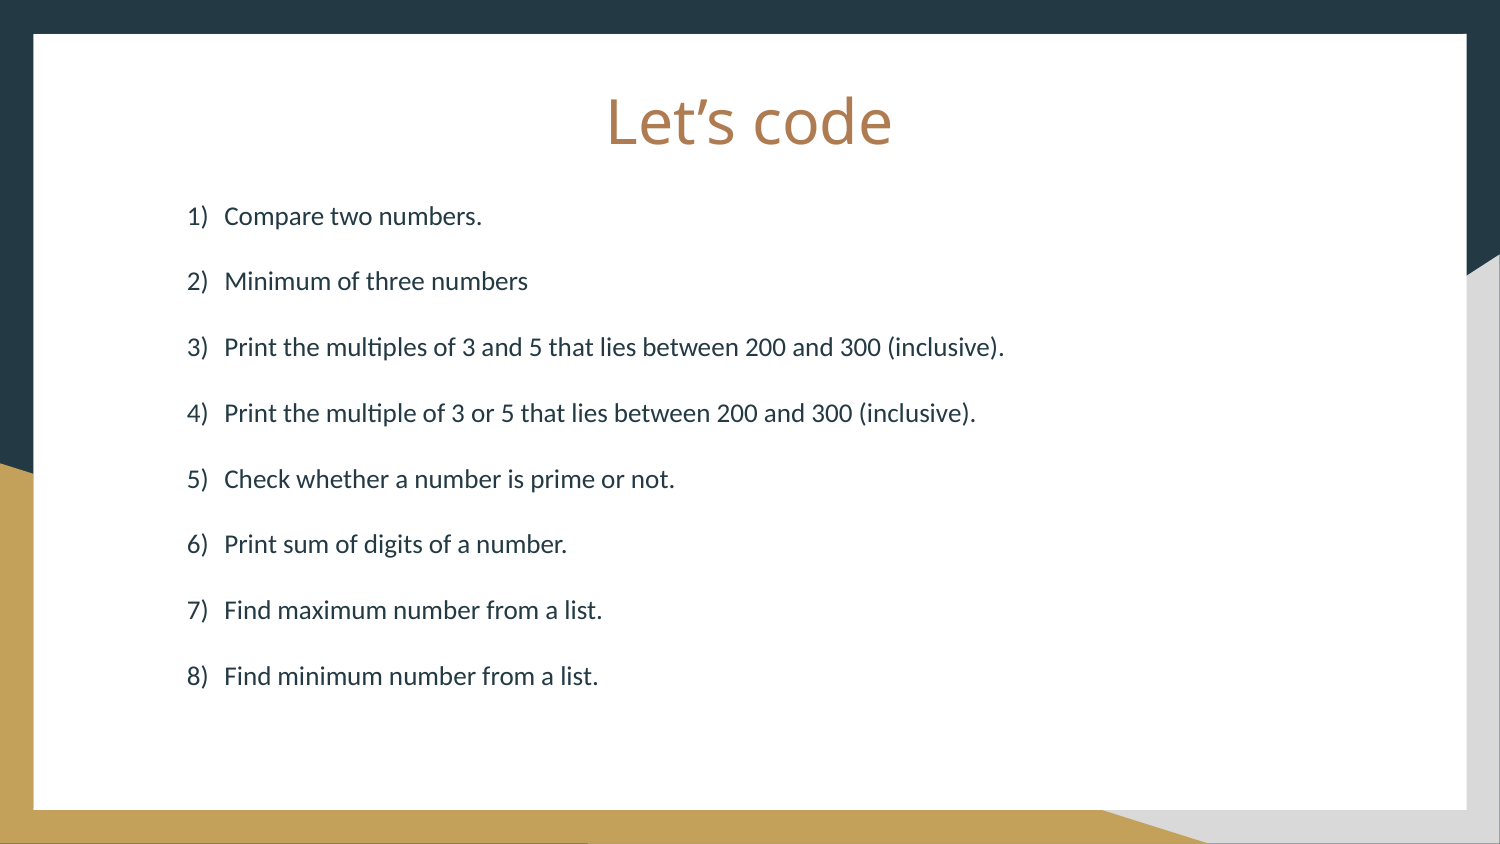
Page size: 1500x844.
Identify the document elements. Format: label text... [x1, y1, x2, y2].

list Compare two numbers. Minimum of three numbers Print the multiples of 3 and 5 that lies between 200 and 300 (inclusive). Print the multiple of 3 or 5 that lies between 200 and 300 (inclusive). Check whether a number is prime or not. Print sum of digits of a number. Find maximum number from a list. Find minimum number from a list. [134, 182, 1366, 729]
title Let’s code [134, 66, 1366, 182]
